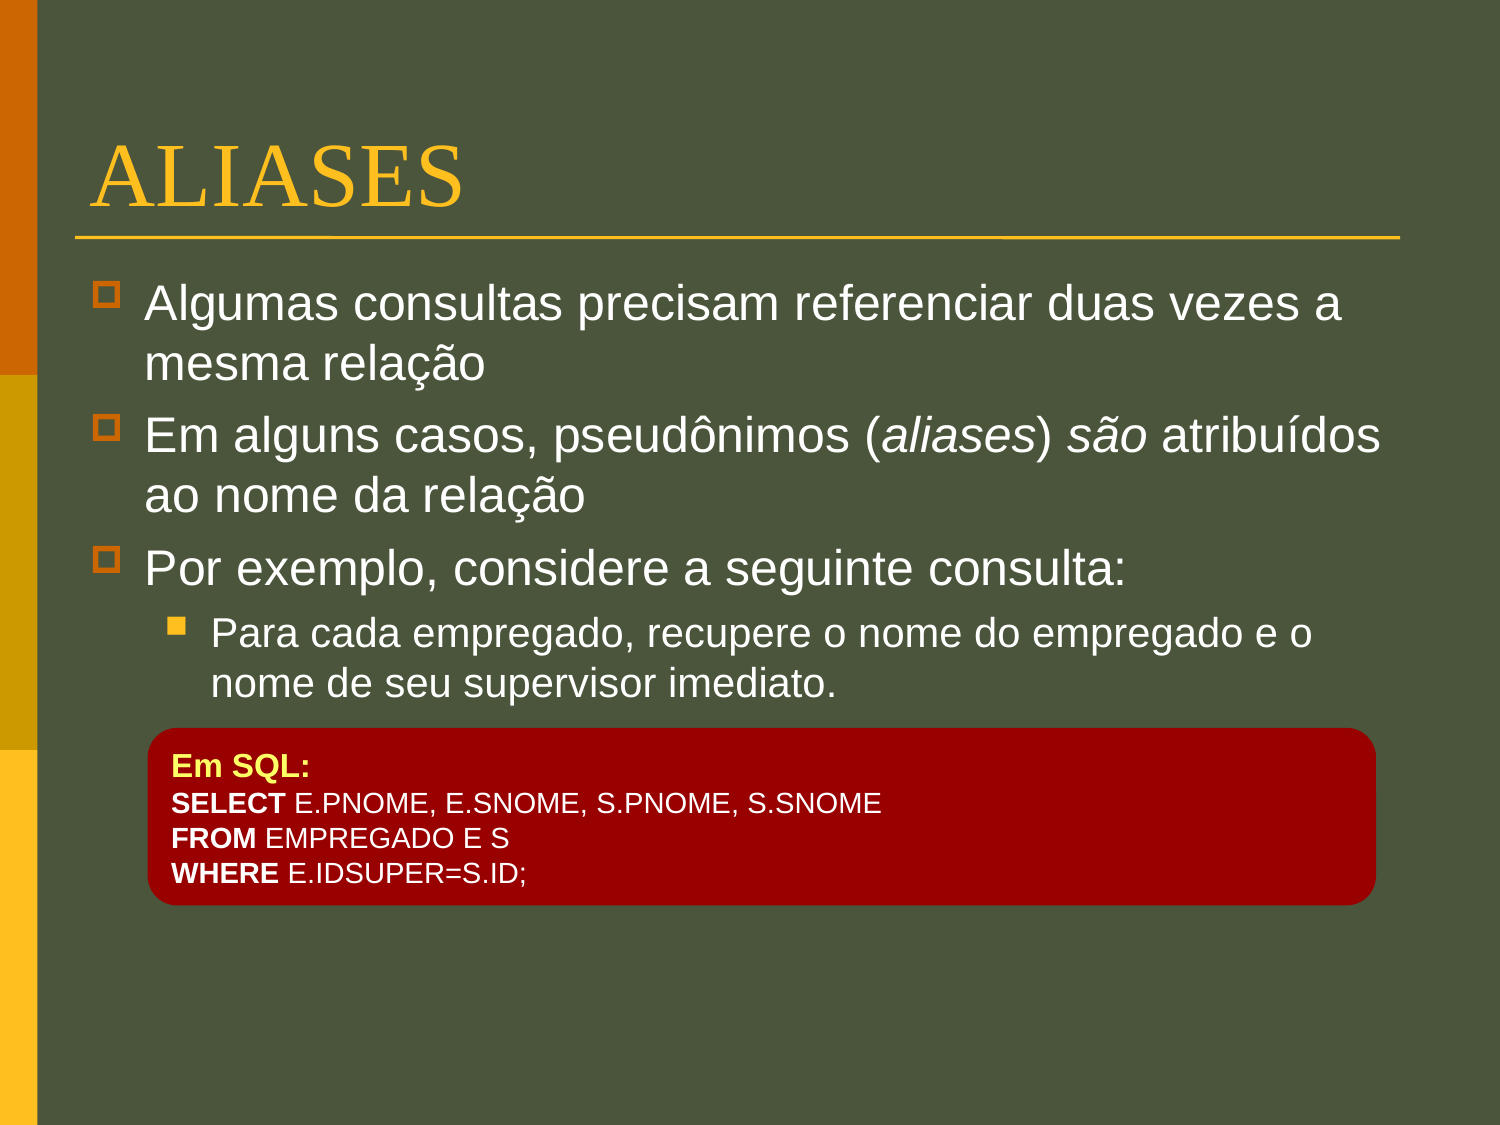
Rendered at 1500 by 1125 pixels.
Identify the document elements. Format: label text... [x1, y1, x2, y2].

text_box Em SQL: SELECT E.PNOME, E.SNOME, S.PNOME, S.SNOME FROM EMPREGADO E S WHERE E.IDSUPER=S.ID; [147, 727, 1377, 906]
list Algumas consultas precisam referenciar duas vezes a mesma relação Em alguns casos, pseudônimos (aliases) são atribuídos ao nome da relação Por exemplo, considere a seguinte consulta: Para cada empregado, recupere o nome do empregado e o nome de seu supervisor imediato. [75, 262, 1426, 1006]
title ALIASES [75, 45, 1426, 233]
